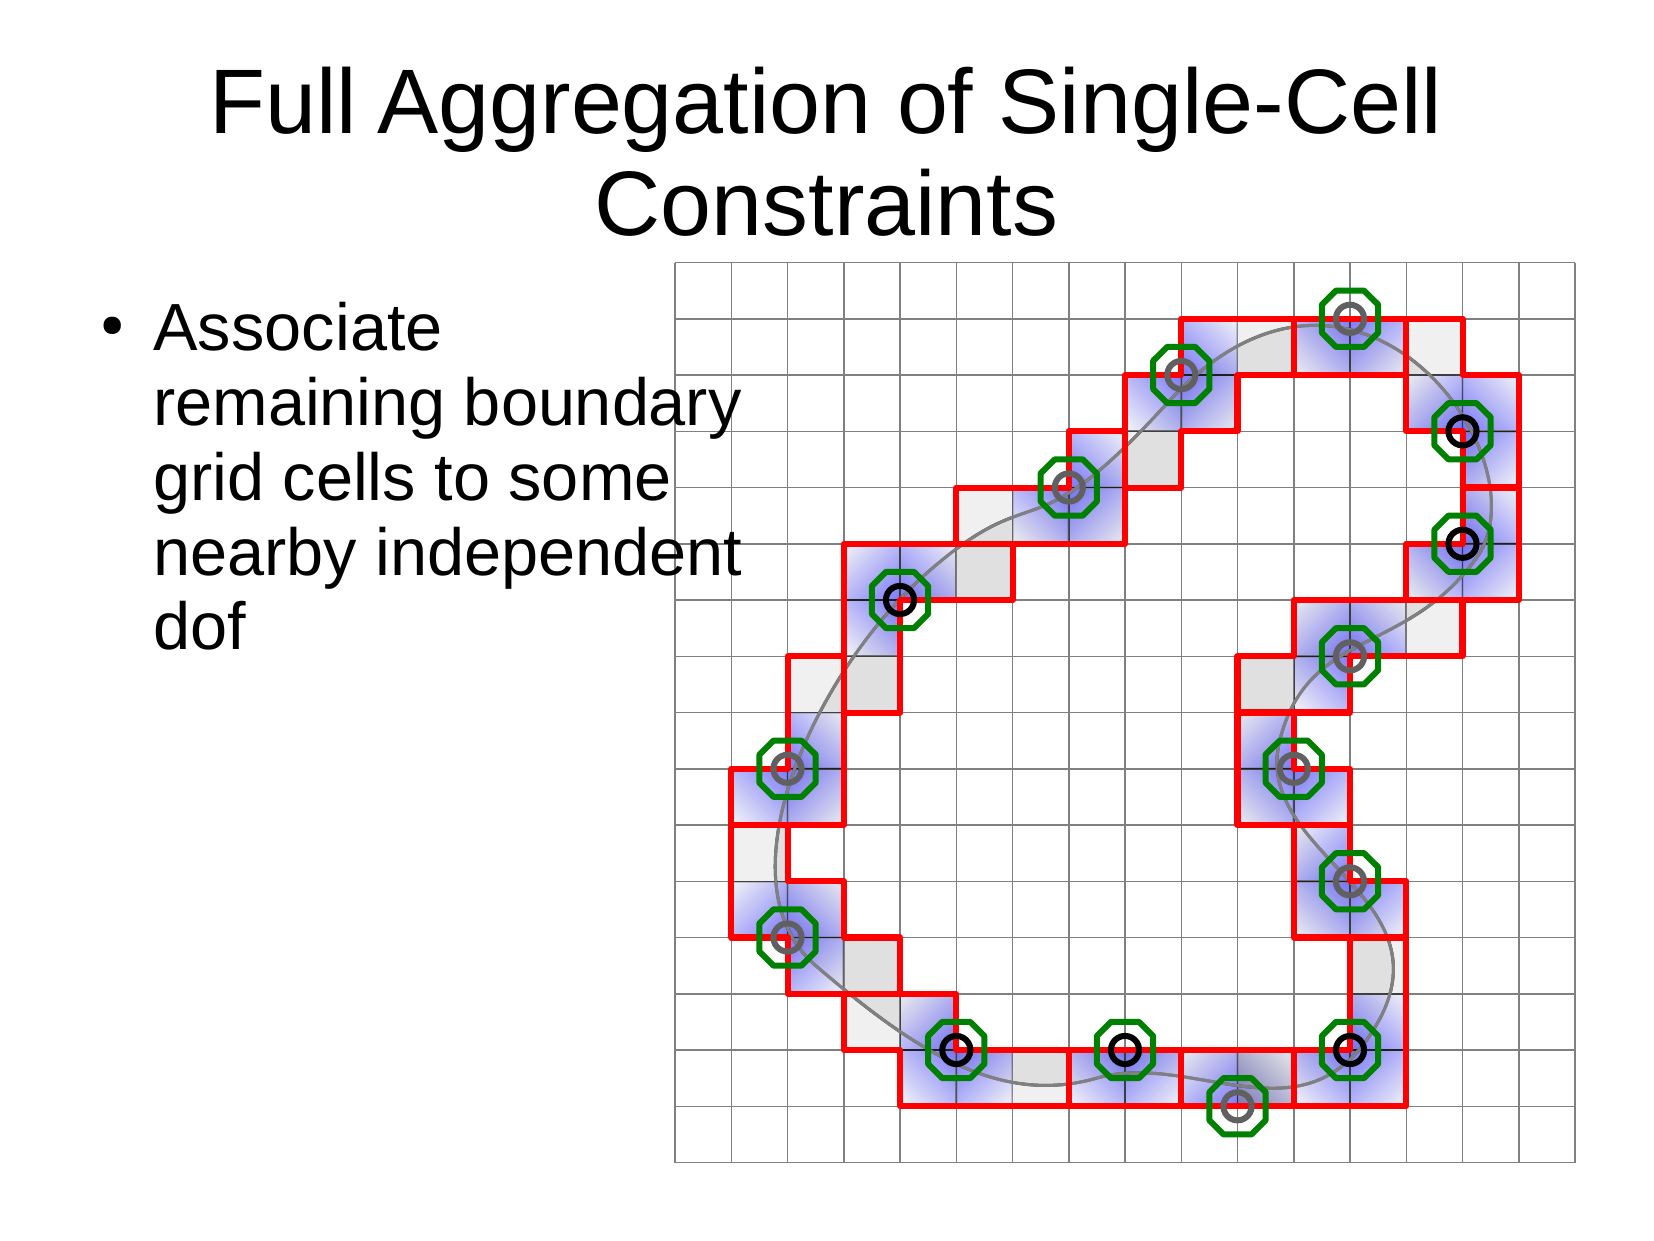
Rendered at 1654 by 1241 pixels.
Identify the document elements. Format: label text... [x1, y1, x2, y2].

text_box [790, 928, 798, 940]
text_box [1334, 857, 1347, 867]
text_box [925, 547, 1010, 597]
text_box [1466, 519, 1486, 547]
text_box [1013, 995, 1068, 1047]
text_box [1241, 716, 1295, 822]
text_box [1128, 378, 1163, 441]
text_box [957, 657, 1012, 712]
text_box [1072, 434, 1122, 469]
text_box [1238, 828, 1291, 881]
text_box [1438, 547, 1473, 568]
text_box [1182, 713, 1234, 768]
text_box [1337, 1036, 1375, 1075]
text_box [1380, 603, 1459, 653]
text_box [1295, 995, 1347, 1047]
text_box [1182, 826, 1237, 881]
text_box [1128, 491, 1181, 543]
text_box [1013, 826, 1068, 881]
text_box [1013, 882, 1068, 937]
text_box [959, 1040, 966, 1047]
text_box [791, 744, 801, 754]
text_box [1184, 322, 1291, 359]
text_box [901, 770, 956, 824]
text_box [901, 713, 956, 768]
text_box [847, 547, 955, 662]
text_box [1295, 378, 1349, 431]
text_box [1126, 938, 1181, 993]
text_box [1100, 1025, 1124, 1047]
text_box [1340, 876, 1355, 892]
text_box [965, 1053, 981, 1069]
text_box [1340, 322, 1360, 328]
text_box [1126, 1025, 1150, 1047]
text_box [784, 913, 812, 954]
text_box [1070, 826, 1124, 881]
text_box [1295, 941, 1347, 993]
text_box [1013, 938, 1068, 993]
text_box [901, 826, 956, 881]
text_box [1238, 995, 1293, 1047]
text_box [1379, 322, 1403, 350]
text_box [1279, 744, 1291, 758]
text_box [1288, 772, 1347, 822]
text_box [957, 770, 1012, 824]
text_box [1126, 545, 1181, 599]
text_box [1295, 432, 1349, 487]
text_box [1438, 407, 1459, 428]
text_box [946, 1040, 966, 1060]
text_box [1466, 444, 1478, 456]
text_box [957, 882, 1012, 937]
text_box [778, 759, 795, 779]
text_box [1126, 657, 1181, 712]
text_box [1325, 1053, 1340, 1070]
text_box [959, 995, 1012, 1047]
text_box [932, 1025, 953, 1053]
text_box [1325, 328, 1368, 343]
text_box [1070, 713, 1124, 768]
text_box [1072, 463, 1092, 479]
text_box [789, 750, 812, 793]
text_box [1182, 938, 1237, 993]
text_box [957, 603, 1012, 656]
text_box [1182, 601, 1237, 656]
text_box [791, 963, 842, 991]
text_box [1100, 1053, 1150, 1073]
text_box [1044, 491, 1055, 502]
text_box [1364, 642, 1375, 653]
text_box [959, 1025, 981, 1047]
text_box [734, 828, 777, 934]
text_box [845, 941, 897, 991]
text_box [1013, 770, 1068, 824]
text_box [763, 772, 786, 793]
text_box [1126, 882, 1181, 937]
text_box [982, 1053, 1066, 1083]
text_box [1363, 322, 1375, 334]
text_box [1013, 601, 1068, 656]
text_box [1013, 713, 1068, 768]
text_box [1340, 1040, 1347, 1047]
text_box [1213, 1085, 1262, 1103]
text_box [1184, 1053, 1291, 1086]
text_box [791, 828, 843, 878]
text_box [1182, 882, 1237, 937]
text_box [972, 453, 1122, 541]
text_box [1326, 664, 1347, 681]
text_box [914, 583, 925, 597]
text_box [847, 716, 899, 768]
text_box [1472, 544, 1487, 568]
text_box [1297, 941, 1403, 1103]
text_box [1115, 1040, 1124, 1047]
text_box [1072, 1053, 1102, 1081]
text_box [847, 770, 899, 824]
text_box [1325, 632, 1368, 664]
text_box [1182, 488, 1237, 543]
text_box [1340, 646, 1353, 654]
text_box [957, 713, 1012, 768]
text_box [1066, 489, 1079, 498]
text_box [847, 882, 899, 934]
text_box [1070, 547, 1124, 599]
text_box [791, 659, 841, 738]
text_box [1409, 547, 1459, 597]
text_box [903, 603, 925, 625]
text_box [1295, 488, 1349, 543]
text_box [1351, 488, 1406, 543]
text_box [1283, 716, 1291, 737]
text_box [875, 575, 916, 617]
text_box [1297, 828, 1383, 934]
text_box [1238, 545, 1293, 599]
text_box [959, 491, 1039, 541]
text_box [1351, 378, 1403, 431]
text_box [1182, 545, 1237, 599]
text_box [1407, 488, 1460, 541]
text_box [1070, 995, 1124, 1047]
text_box [903, 603, 910, 610]
text_box [1182, 770, 1234, 824]
text_box [1283, 759, 1303, 779]
text_box [1351, 545, 1403, 597]
text_box [890, 590, 904, 605]
text_box [1184, 1079, 1212, 1103]
text_box [734, 772, 782, 822]
text_box [1072, 478, 1078, 488]
text_box [791, 951, 804, 962]
text_box [1297, 327, 1403, 372]
text_box [1126, 826, 1181, 881]
text_box [1407, 434, 1460, 487]
text_box [1306, 828, 1347, 855]
text_box [1172, 365, 1192, 385]
list Associate remaining boundary grid cells to some nearby independent dof [82, 290, 751, 687]
text_box [777, 828, 844, 986]
text_box [884, 614, 897, 625]
text_box [903, 603, 956, 656]
text_box [778, 928, 788, 934]
text_box [1070, 882, 1124, 937]
text_box [1050, 479, 1093, 512]
text_box [1238, 882, 1291, 937]
text_box [1325, 864, 1365, 906]
text_box [1070, 938, 1124, 993]
text_box [1126, 601, 1181, 656]
text_box [1241, 603, 1428, 709]
text_box [1157, 378, 1175, 398]
text_box [1070, 770, 1124, 824]
text_box [1353, 941, 1391, 1026]
text_box [1438, 519, 1460, 541]
text_box [1269, 750, 1279, 790]
text_box [1228, 1096, 1247, 1103]
text_box [1182, 657, 1234, 712]
text_box [1070, 657, 1124, 712]
text_box [1238, 432, 1293, 487]
text_box [1444, 491, 1516, 597]
text_box [1174, 370, 1206, 400]
text_box [932, 1054, 971, 1075]
text_box [845, 826, 899, 881]
text_box [847, 997, 1066, 1103]
text_box [1126, 1040, 1135, 1047]
text_box [1438, 434, 1460, 456]
text_box [1294, 674, 1347, 709]
text_box [1238, 938, 1293, 993]
text_box [901, 882, 956, 937]
text_box [1453, 534, 1460, 541]
text_box [903, 657, 956, 712]
text_box [1184, 350, 1206, 370]
text_box [1453, 534, 1473, 554]
text_box [1238, 601, 1291, 653]
text_box [1115, 1053, 1135, 1060]
text_box [1269, 1089, 1291, 1103]
text_box [1126, 995, 1181, 1047]
text_box [1340, 655, 1347, 666]
text_box [957, 938, 1012, 993]
text_box [1453, 434, 1460, 441]
text_box [1182, 995, 1237, 1047]
text_box [1325, 1025, 1347, 1047]
text_box [1409, 322, 1516, 484]
text_box [782, 681, 841, 822]
text_box [1466, 491, 1489, 521]
text_box [1013, 657, 1068, 712]
text_box [1340, 1040, 1359, 1060]
text_box [763, 913, 782, 934]
text_box [1363, 884, 1375, 900]
text_box [1128, 330, 1291, 485]
text_box [1353, 1025, 1369, 1039]
text_box [1409, 361, 1449, 428]
text_box [1353, 1053, 1360, 1060]
text_box [1351, 432, 1406, 487]
text_box [1152, 1053, 1178, 1074]
text_box [1184, 434, 1237, 487]
text_box [1072, 1075, 1178, 1103]
text_box [1016, 547, 1068, 599]
text_box [903, 938, 956, 991]
text_box [1126, 770, 1181, 824]
text_box [1238, 488, 1293, 543]
title Full Aggregation of Single-Cell Constraints [82, 49, 1571, 257]
text_box [858, 997, 953, 1045]
text_box [1070, 601, 1124, 656]
text_box [1295, 545, 1349, 597]
text_box [957, 826, 1012, 881]
text_box [1282, 772, 1318, 793]
text_box [1466, 461, 1487, 484]
text_box [1460, 407, 1487, 448]
text_box [1126, 713, 1181, 768]
text_box [1241, 378, 1293, 431]
text_box [1297, 1053, 1326, 1084]
text_box [1453, 421, 1471, 441]
text_box [847, 627, 897, 710]
text_box [1373, 884, 1403, 934]
